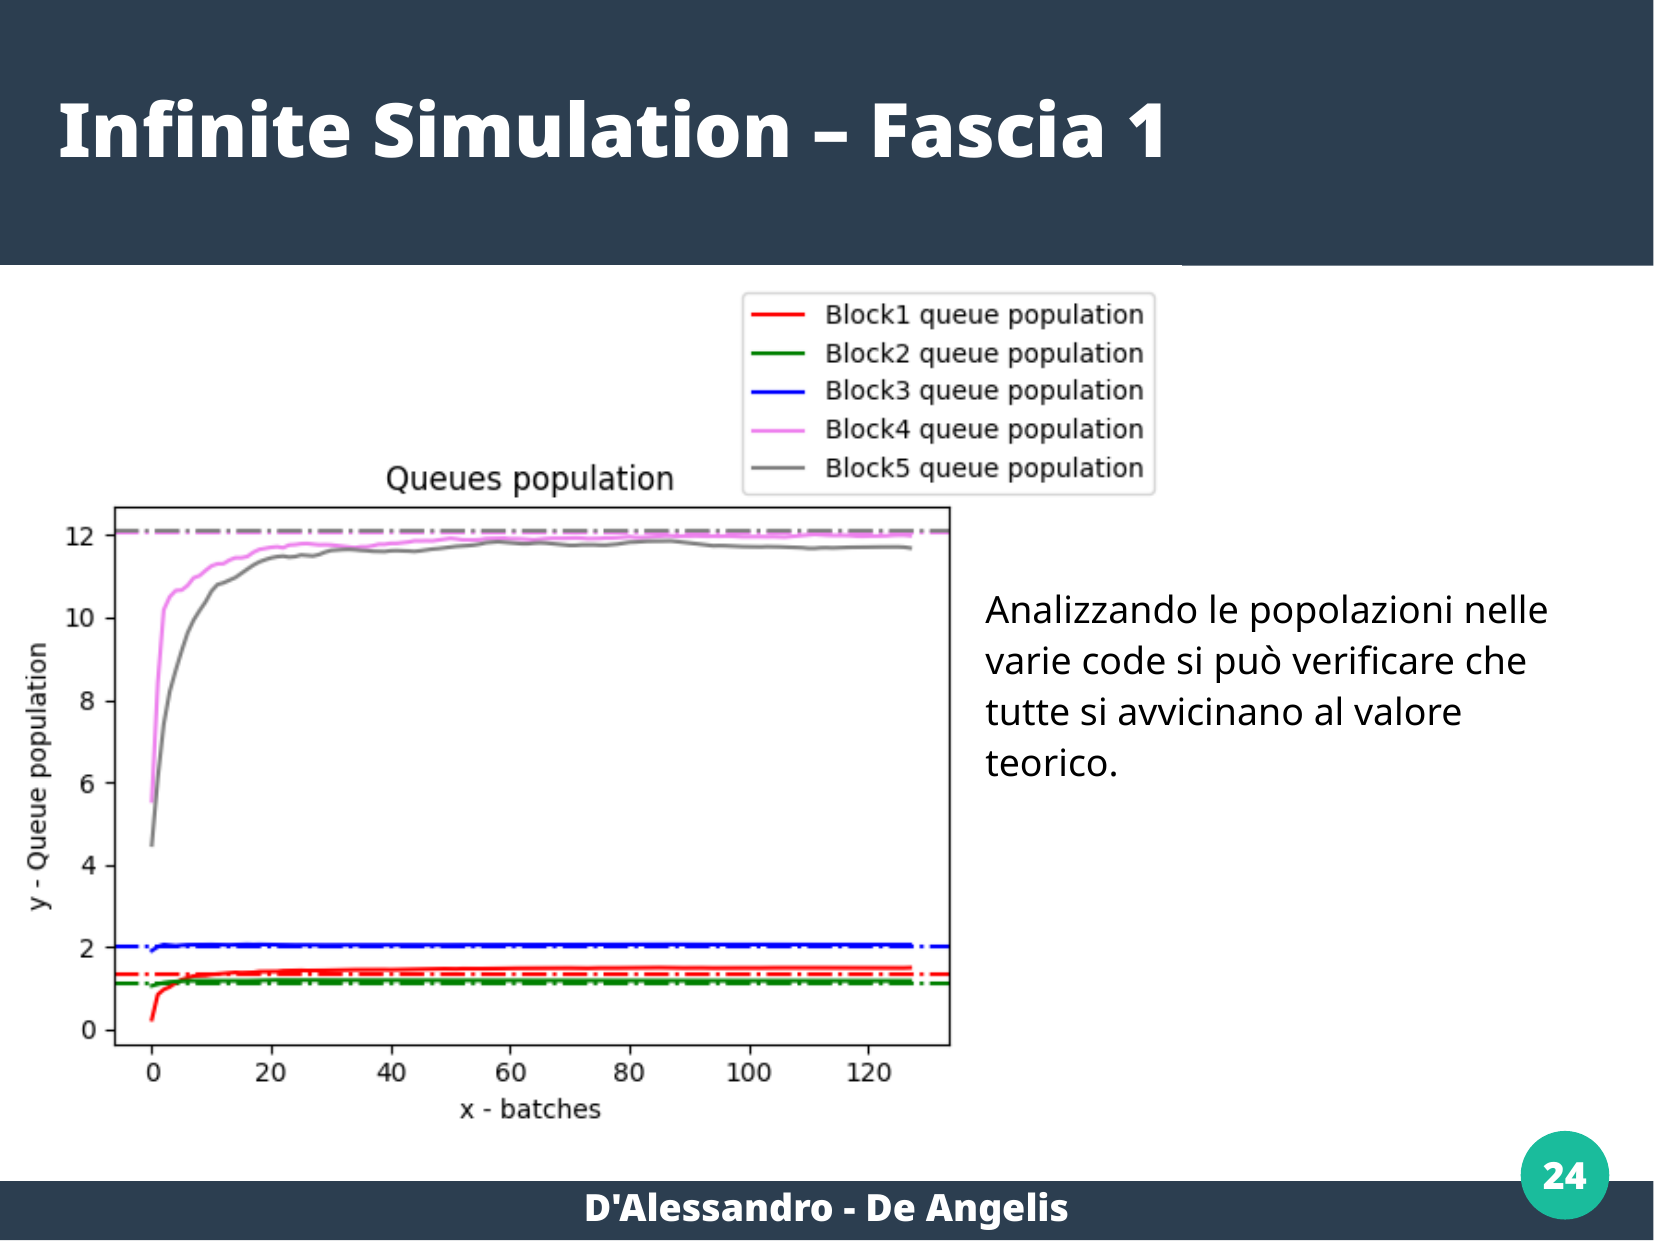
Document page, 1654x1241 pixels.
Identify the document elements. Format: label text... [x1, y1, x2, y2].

title Infinite Simulation – Fascia 1 [59, 49, 1595, 207]
picture [0, 265, 1182, 1152]
text_box Analizzando le popolazioni nelle varie code si può verificare che tutte si avvicinano al valore teorico. [970, 576, 1621, 796]
